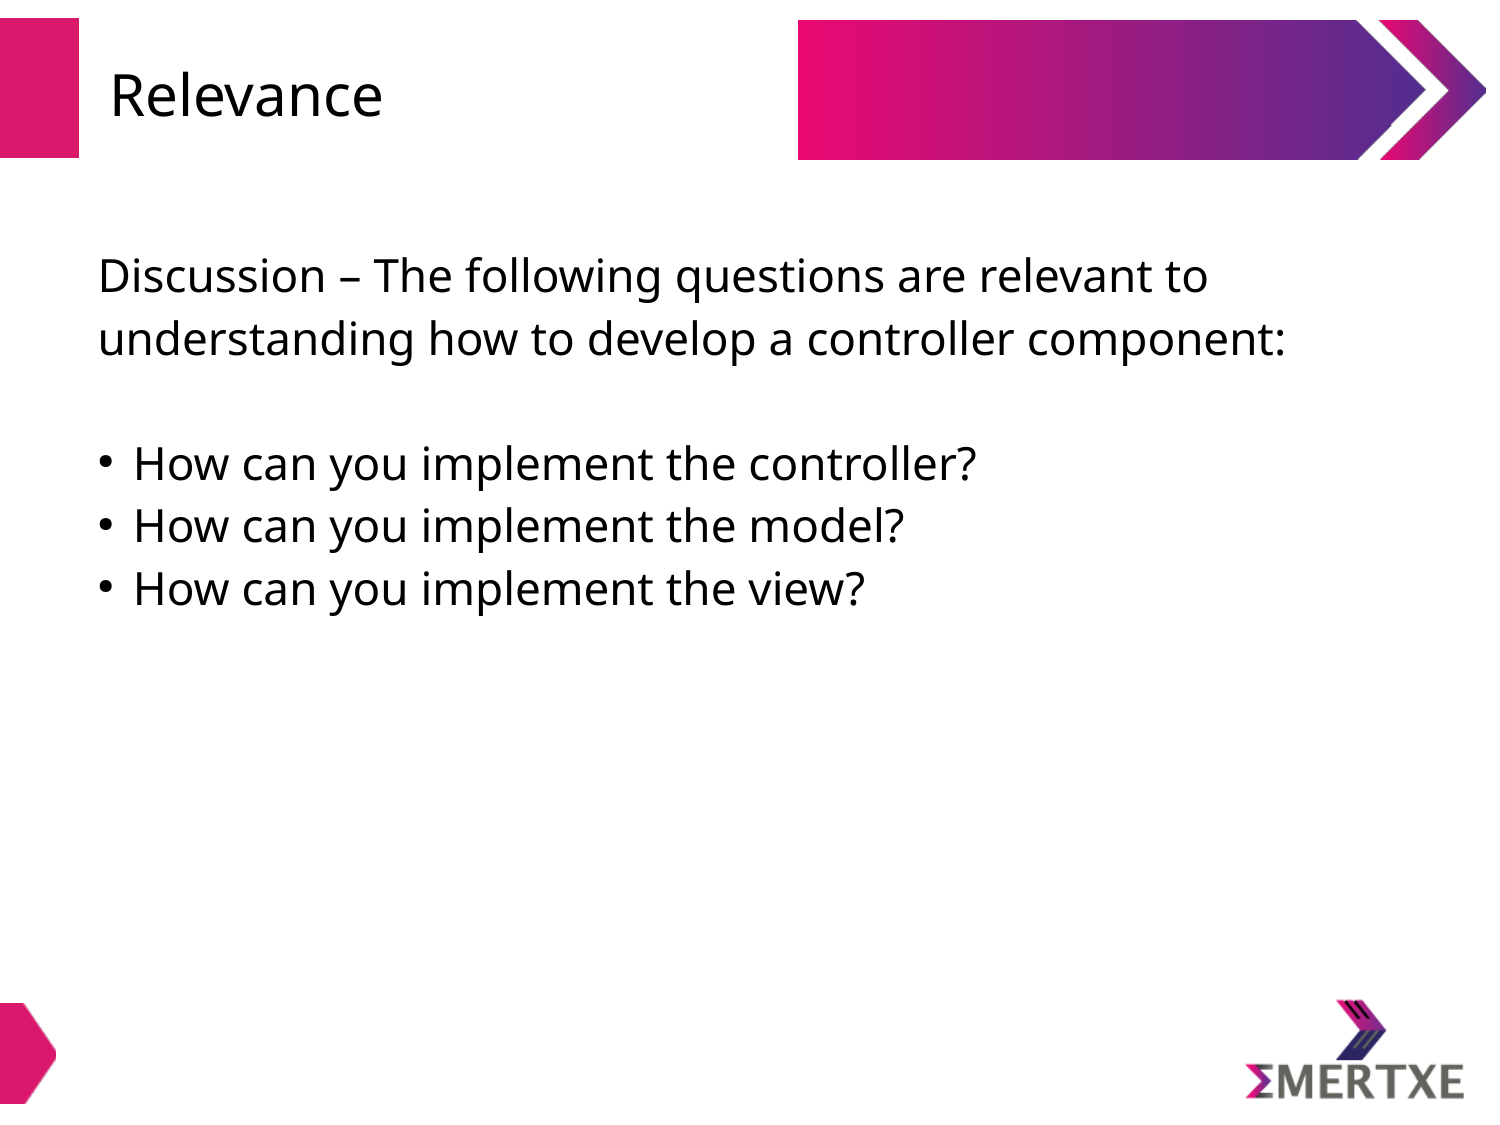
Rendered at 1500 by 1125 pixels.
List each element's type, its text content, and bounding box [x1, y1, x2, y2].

text_box Discussion – The following questions are relevant to understanding how to develop a controller component: How can you implement the controller? How can you implement the model? How can you implement the view? [82, 236, 1406, 674]
picture [1245, 996, 1465, 1099]
picture [798, 20, 1486, 160]
text_box Relevance [94, 47, 733, 131]
